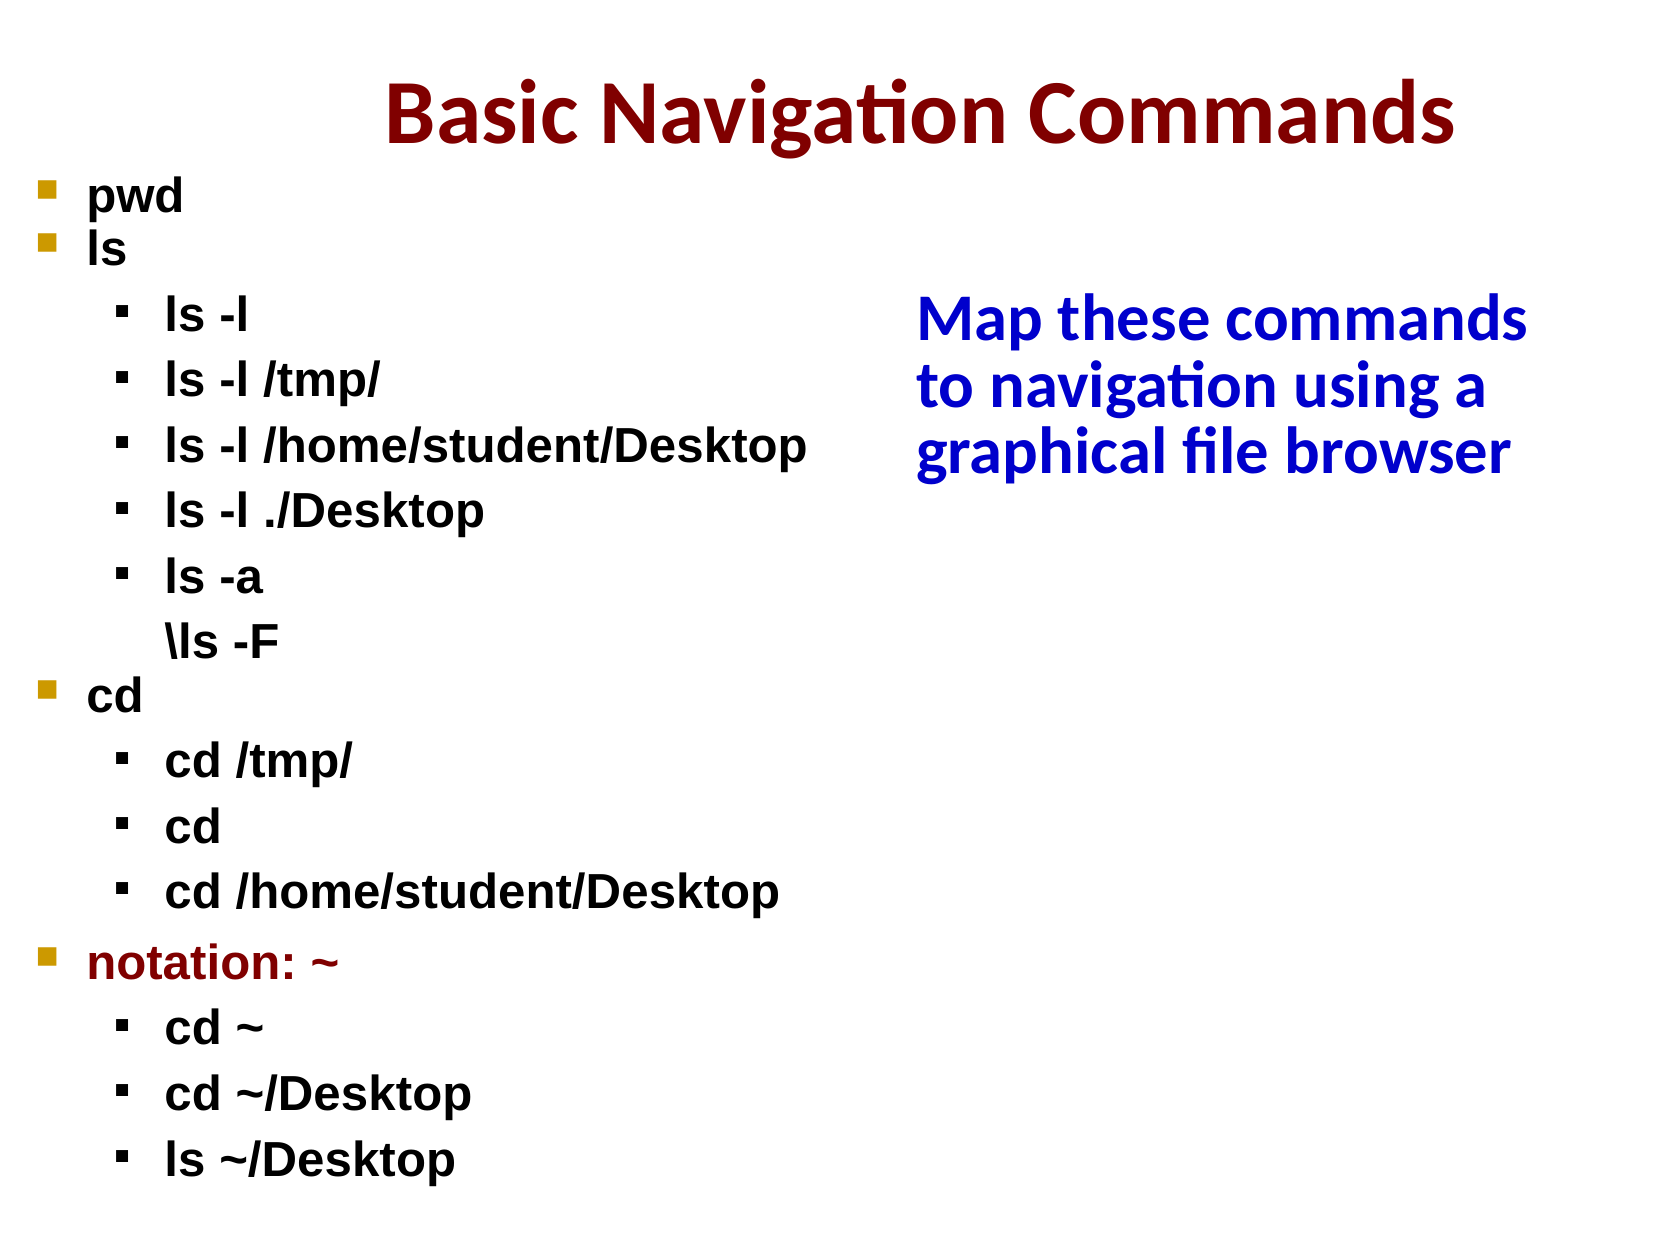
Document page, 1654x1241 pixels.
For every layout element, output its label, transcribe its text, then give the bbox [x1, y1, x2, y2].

list pwd ls ls -l ls -l /tmp/ ls -l /home/student/Desktop ls -l ./Desktop ls -a \ls -F cd cd /tmp/ cd cd /home/student/Desktop notation: ~ cd ~ cd ~/Desktop ls ~/Desktop [35, 177, 993, 1193]
list Map these commands to navigation using a graphical file browser [845, 290, 1572, 1010]
title Basic Navigation Commands [177, 17, 1654, 225]
